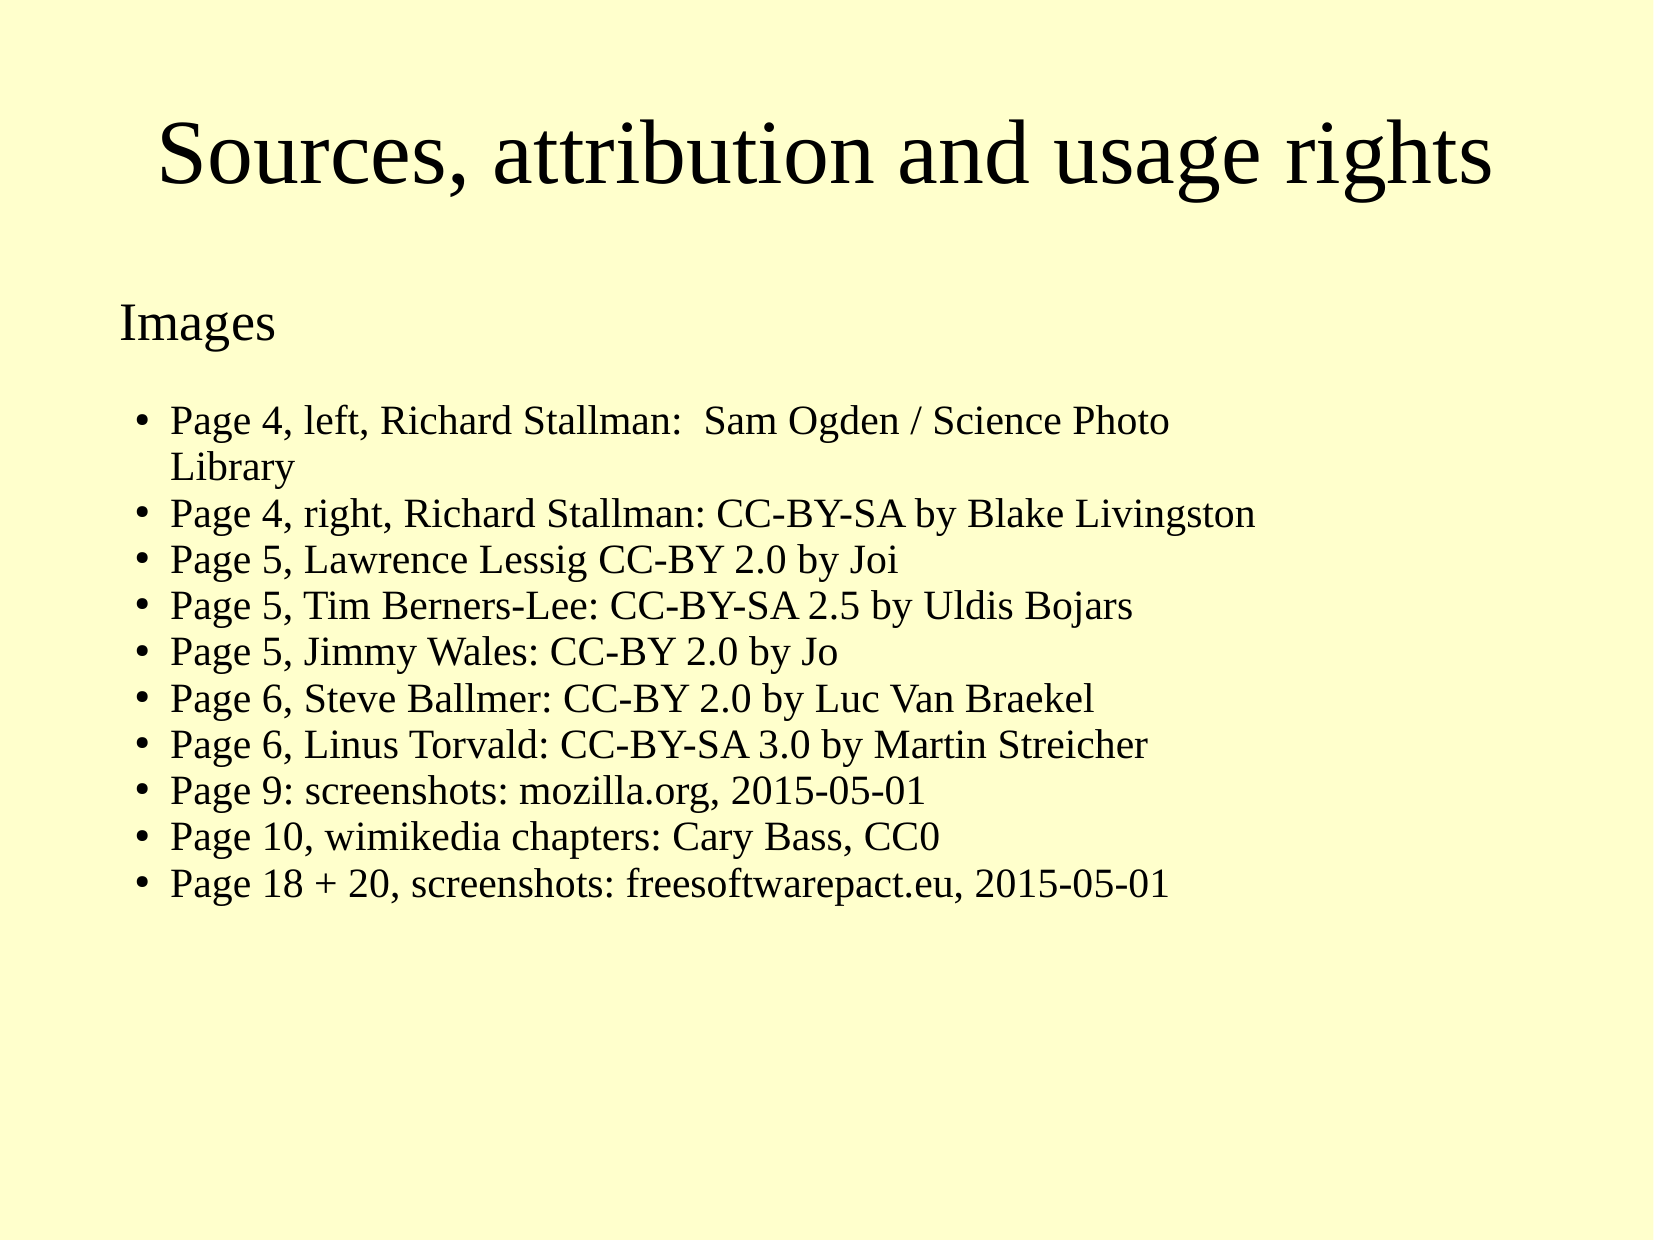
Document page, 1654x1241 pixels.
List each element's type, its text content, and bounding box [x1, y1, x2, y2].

text_box Page 4, left, Richard Stallman: Sam Ogden / Science Photo Library Page 4, right, Richard Stallman: CC-BY-SA by Blake Livingston Page 5, Lawrence Lessig CC-BY 2.0 by Joi Page 5, Tim Berners-Lee: CC-BY-SA 2.5 by Uldis Bojars Page 5, Jimmy Wales: CC-BY 2.0 by Jo Page 6, Steve Ballmer: CC-BY 2.0 by Luc Van Braekel Page 6, Linus Torvald: CC-BY-SA 3.0 by Martin Streicher Page 9: screenshots: mozilla.org, 2015-05-01 Page 10, wimikedia chapters: Cary Bass, CC0 Page 18 + 20, screenshots: freesoftwarepact.eu, 2015-05-01 [120, 390, 1321, 868]
title Sources, attribution and usage rights [82, 49, 1571, 257]
text_box Images [105, 285, 811, 360]
